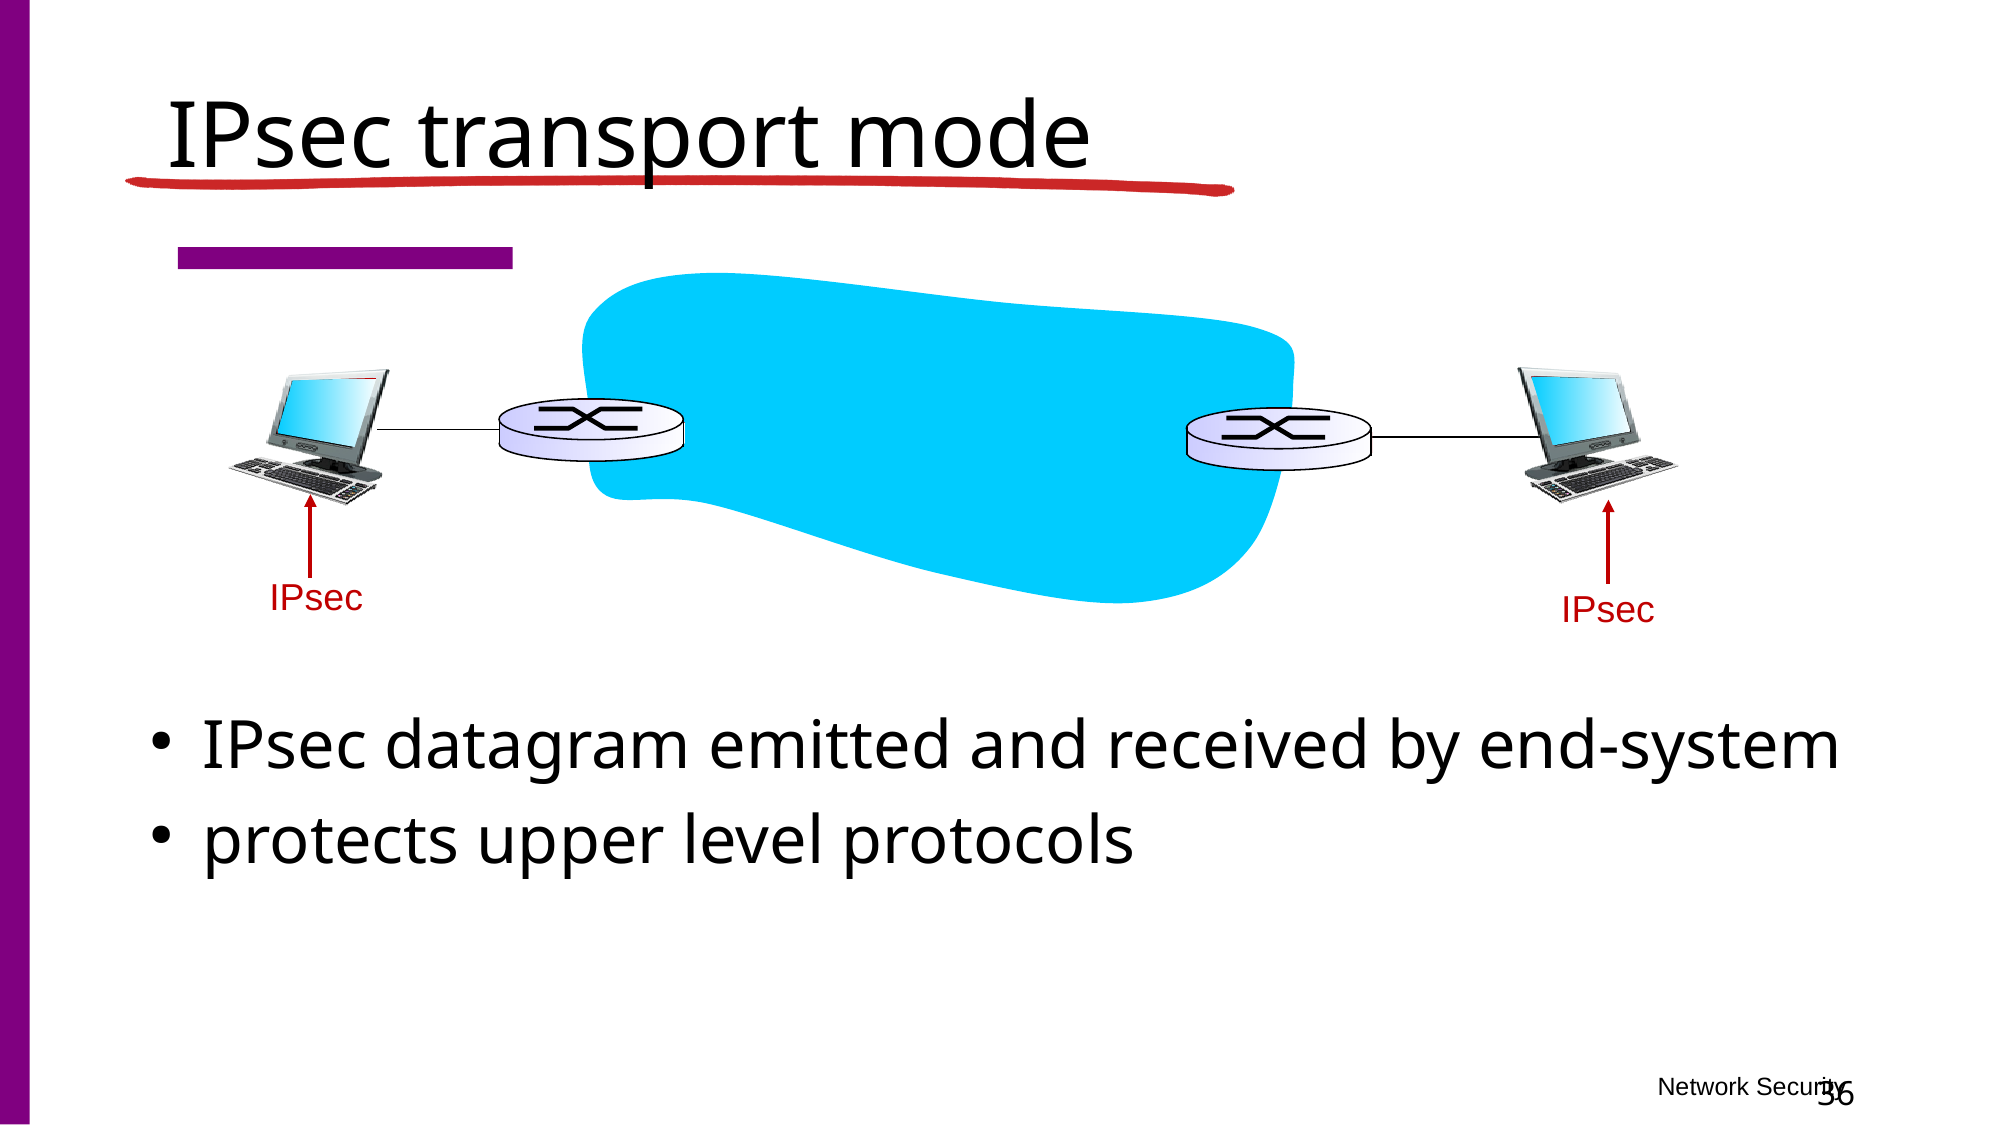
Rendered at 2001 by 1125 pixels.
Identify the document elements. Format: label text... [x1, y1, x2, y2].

text_box IPsec [254, 565, 379, 626]
picture [190, 363, 395, 515]
list IPsec datagram emitted and received by end-system protects upper level protocols [116, 694, 1904, 893]
title IPsec transport mode [116, 37, 1817, 225]
text_box Network Security [1016, 1062, 1862, 1114]
text_box IPsec [1546, 577, 1670, 639]
text_box [277, 377, 377, 447]
text_box [1531, 376, 1631, 446]
picture [1513, 361, 1718, 513]
text_box [499, 272, 1371, 604]
